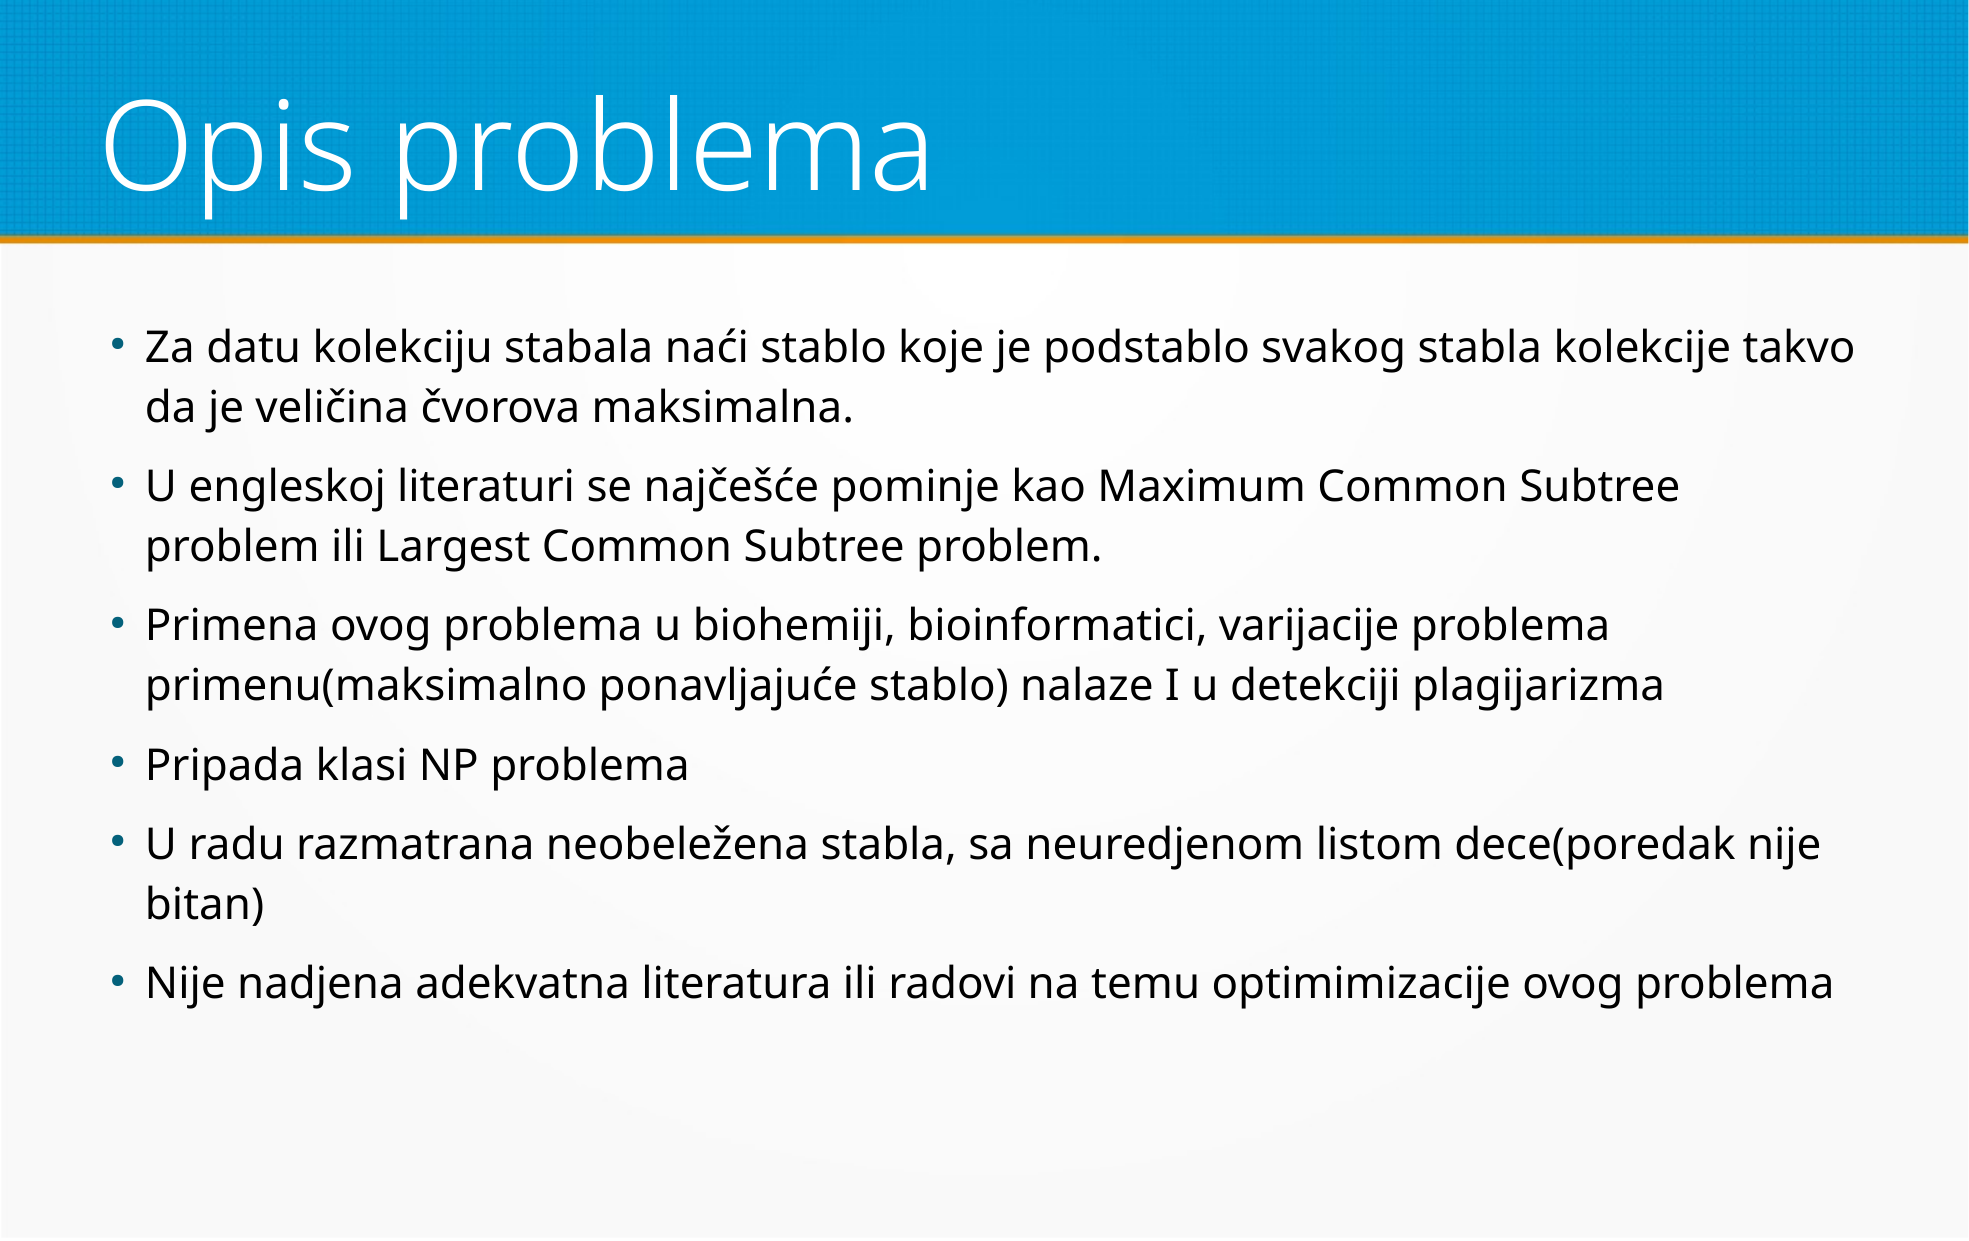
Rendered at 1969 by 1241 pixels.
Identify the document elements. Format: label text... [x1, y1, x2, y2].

picture [0, 233, 1969, 1241]
list Za datu kolekciju stabala naći stablo koje je podstablo svakog stabla kolekcije takvo da je veličina čvorova maksimalna. U engleskoj literaturi se najčešće pominje kao Maximum Common Subtree problem ili Largest Common Subtree problem. Primena ovog problema u biohemiji, bioinformatici, varijacije problema primenu(maksimalno ponavljajuće stablo) nalaze I u detekciji plagijarizma Pripada klasi NP problema U radu razmatrana neobeležena stabla, sa neuredjenom listom dece(poredak nije bitan) Nije nadjena adekvatna literatura ili radovi na temu optimimizacije ovog problema [98, 315, 1861, 1081]
title Opis problema [98, 19, 1870, 227]
